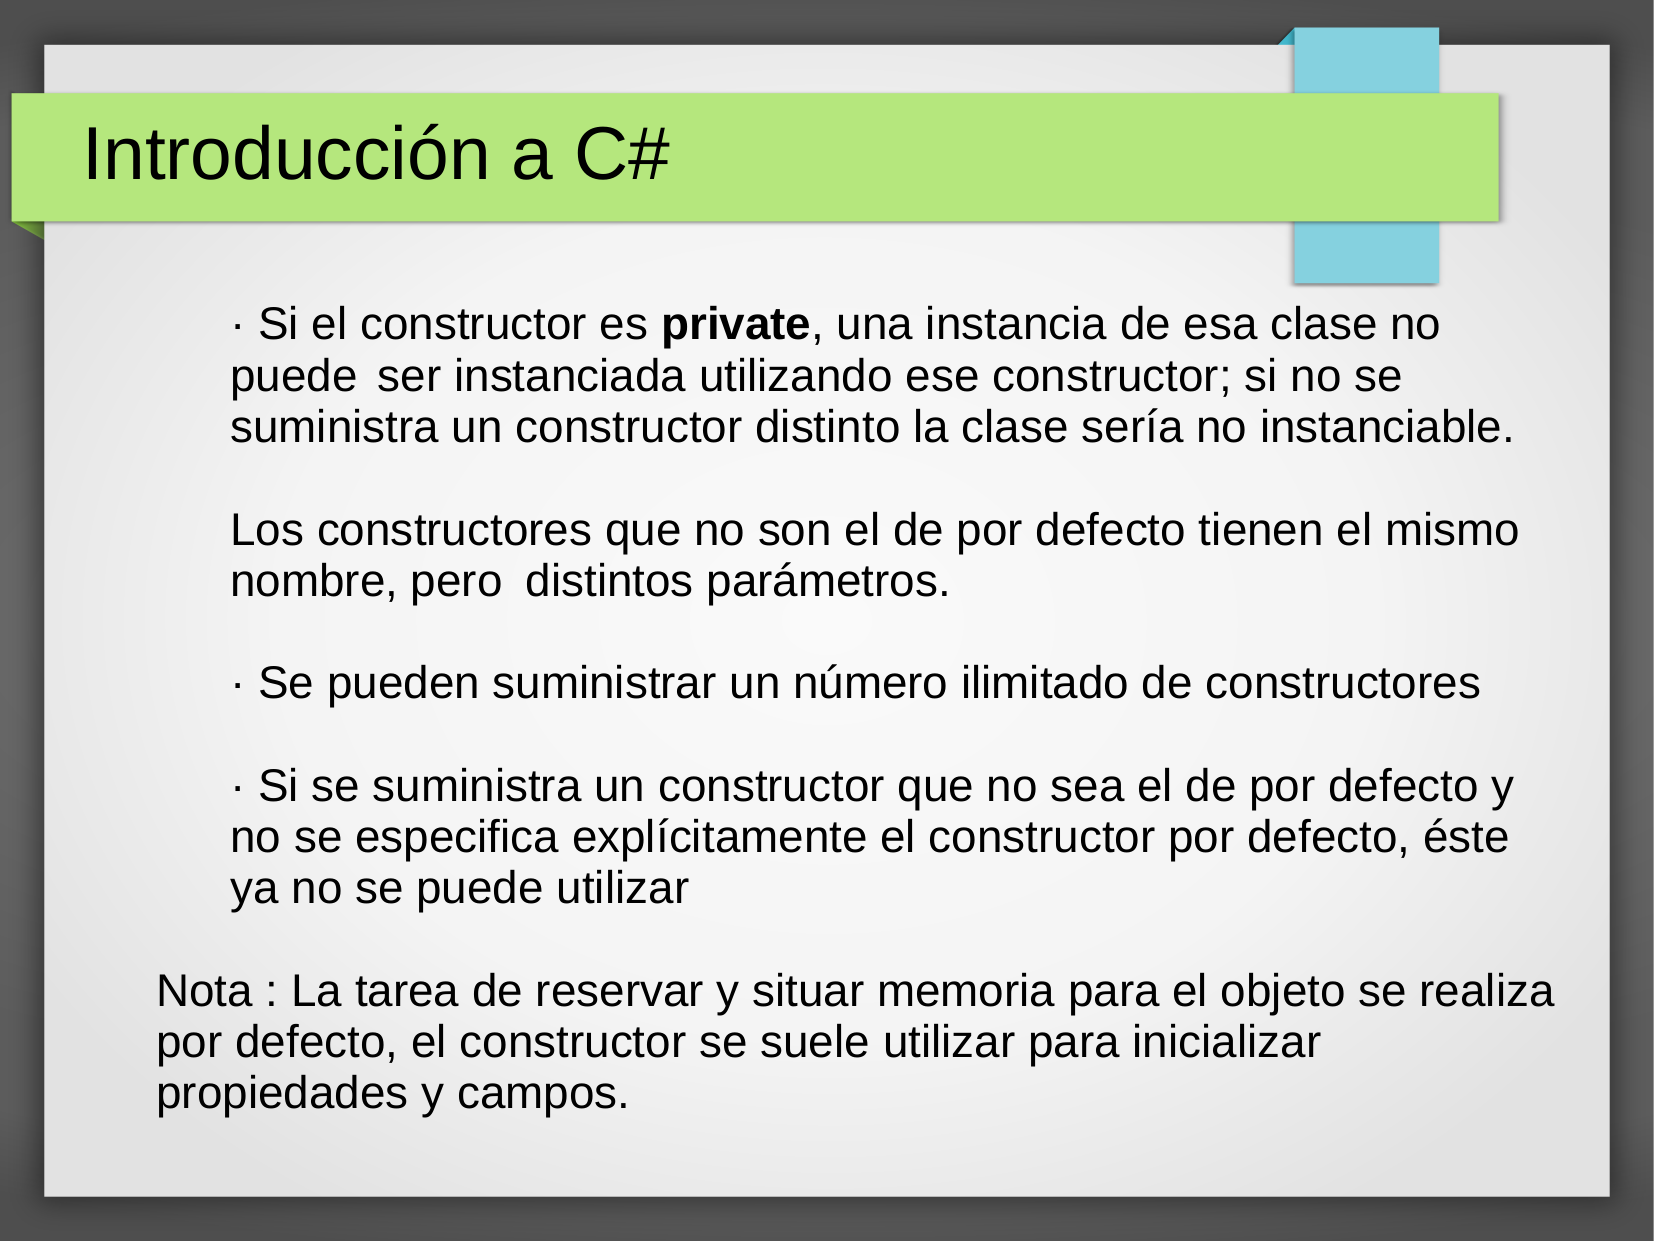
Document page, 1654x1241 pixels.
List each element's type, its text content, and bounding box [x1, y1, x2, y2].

title Introducción a C# [82, 94, 1264, 213]
text_box · Si el constructor es private, una instancia de esa clase no puede ser instanciada utilizando ese constructor; si no se suministra un constructor distinto la clase sería no instanciable. Los constructores que no son el de por defecto tienen el mismo nombre, pero distintos parámetros. · Se pueden suministrar un número ilimitado de constructores · Si se suministra un constructor que no sea el de por defecto y no se especifica explícitamente el constructor por defecto, éste ya no se puede utilizar Nota : La tarea de reservar y situar memoria para el objeto se realiza por defecto, el constructor se suele utilizar para inicializar propiedades y campos. [82, 248, 1571, 1170]
picture [0, 0, 1654, 1241]
